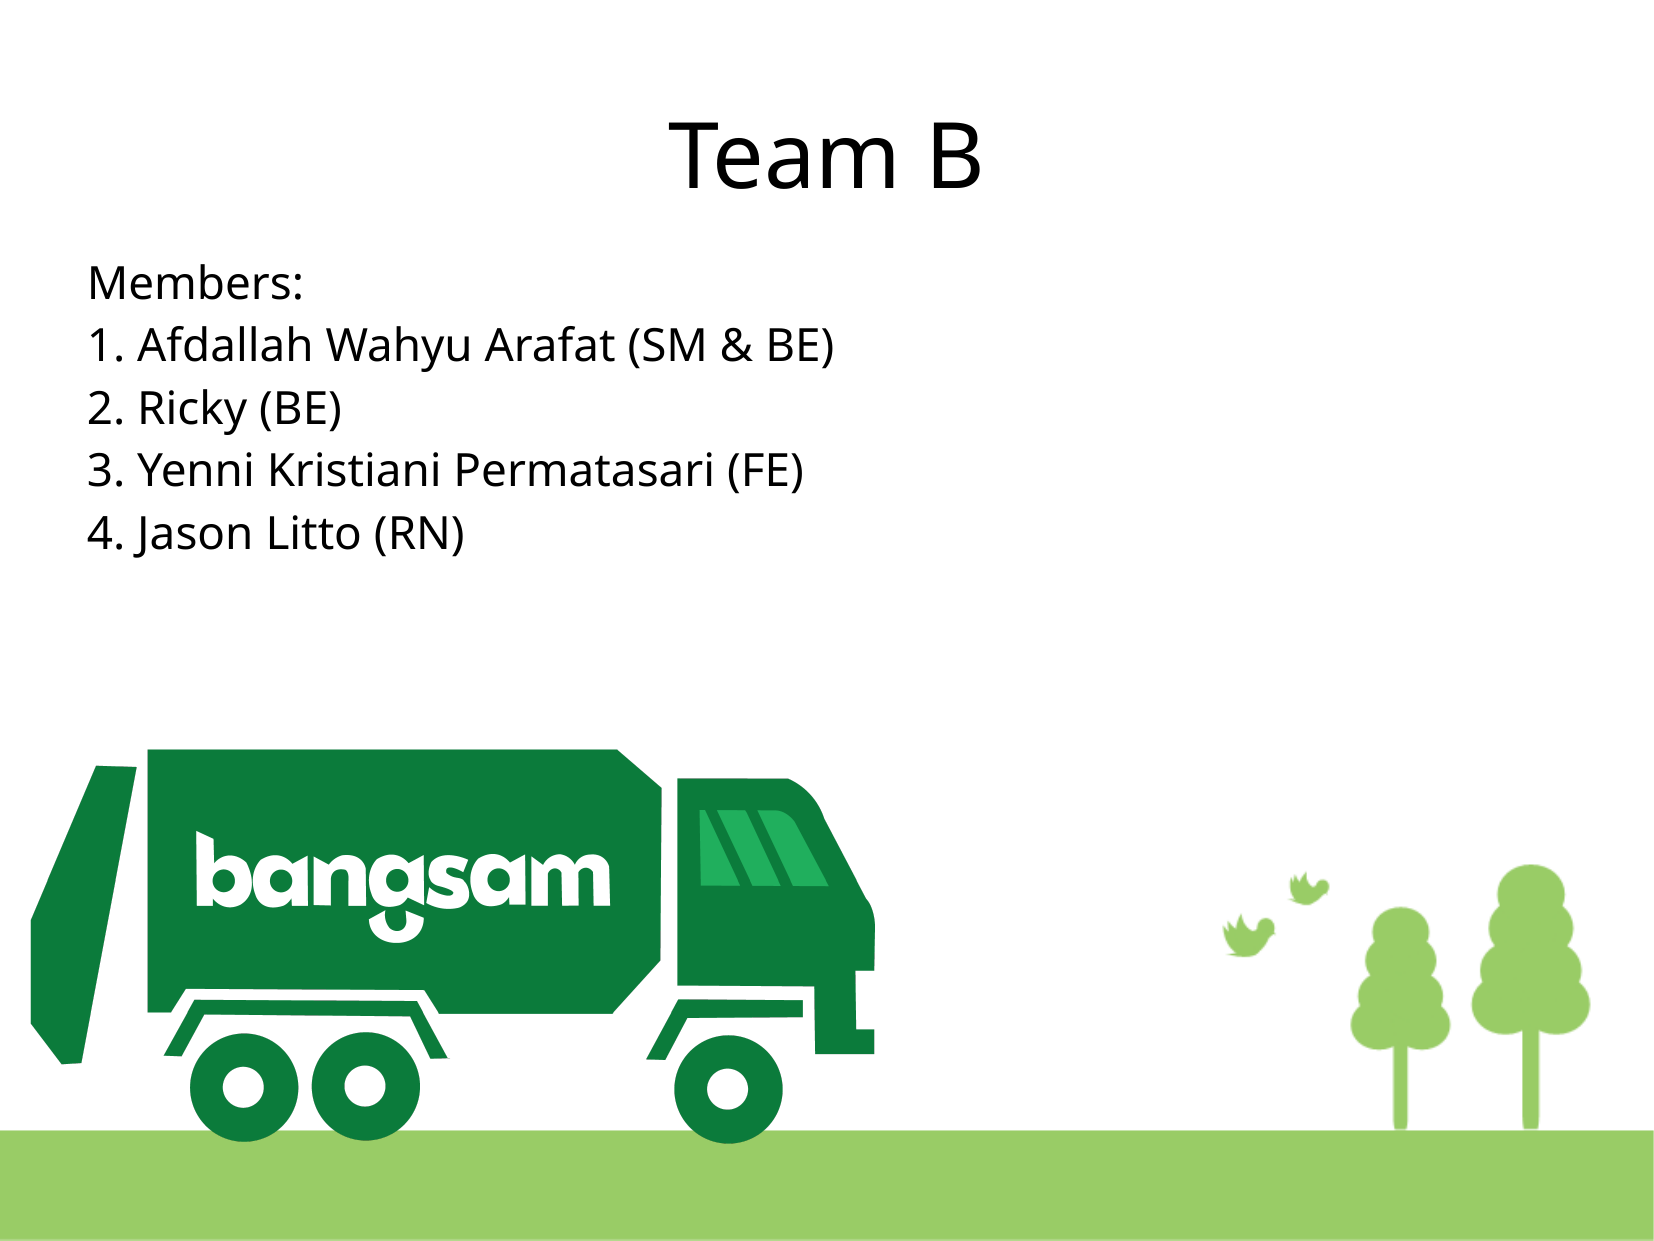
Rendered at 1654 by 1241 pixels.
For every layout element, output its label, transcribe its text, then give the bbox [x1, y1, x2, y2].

title Team B [82, 49, 1571, 257]
picture [0, 0, 1654, 1241]
title Members: 1. Afdallah Wahyu Arafat (SM & BE) 2. Ricky (BE) 3. Yenni Kristiani Permatasari (FE) 4. Jason Litto (RN) [86, 256, 1576, 557]
